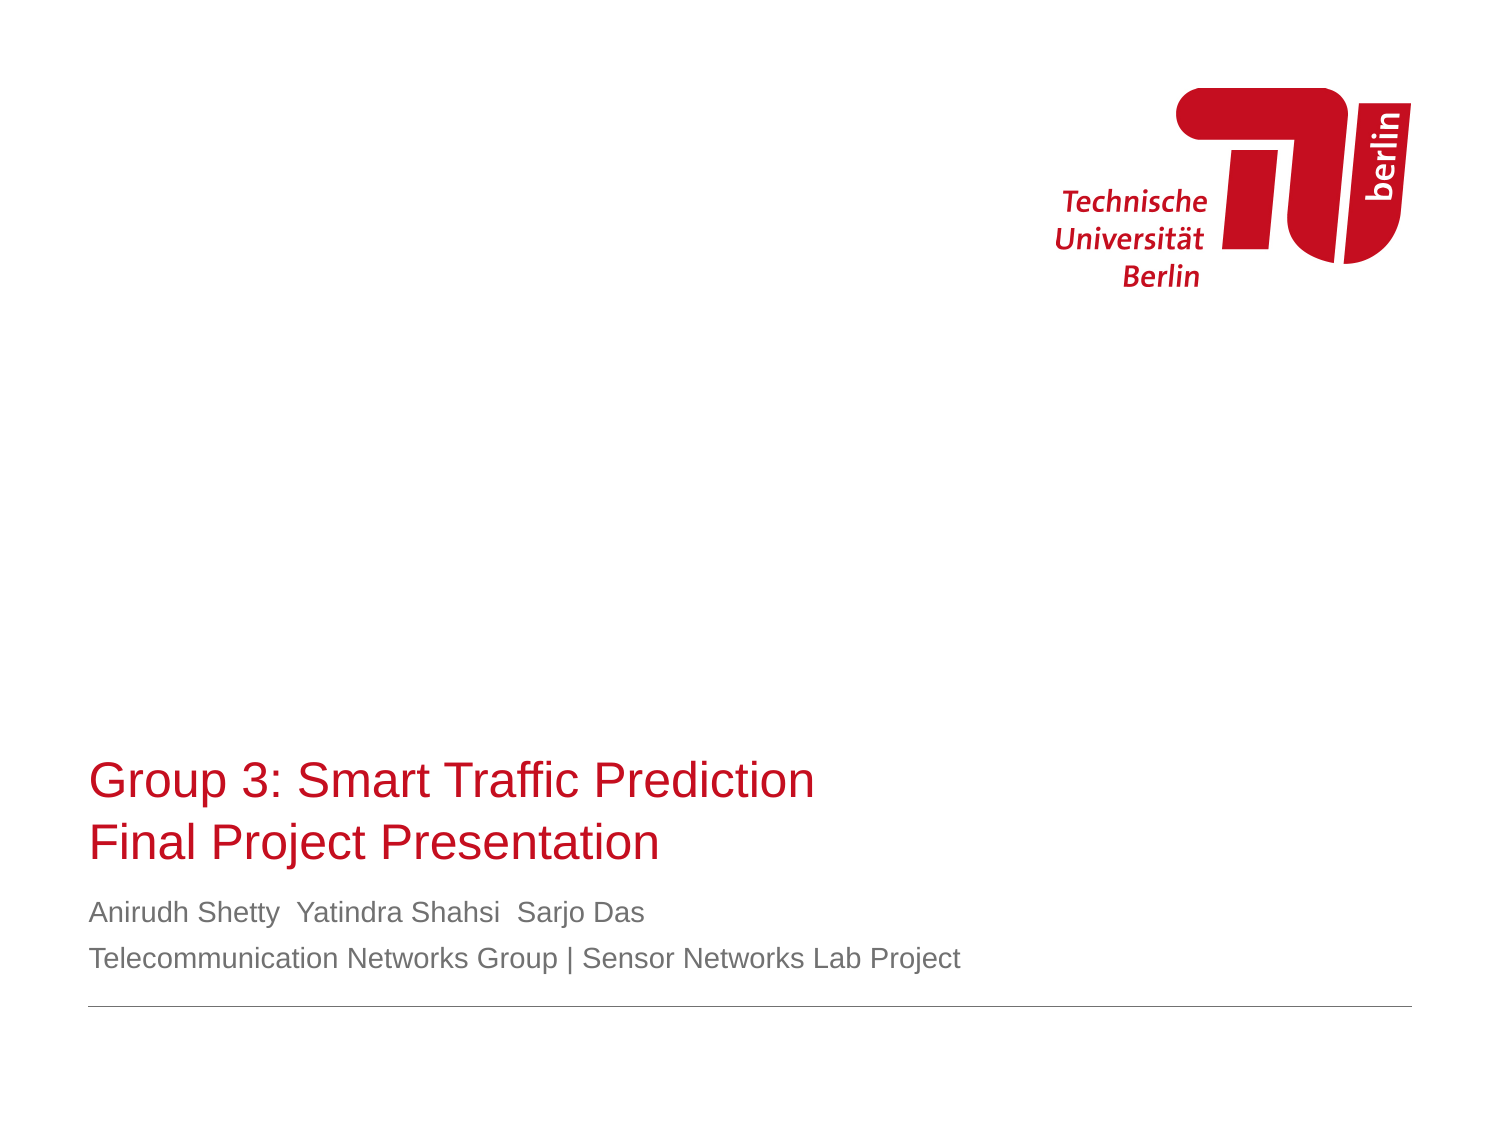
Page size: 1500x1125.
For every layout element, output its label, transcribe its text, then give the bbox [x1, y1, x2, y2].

picture [1056, 88, 1411, 287]
title Group 3: Smart Traffic Prediction Final Project Presentation [88, 743, 1411, 870]
subtitle Anirudh Shetty Yatindra Shahsi Sarjo Das Telecommunication Networks Group | Sensor Networks Lab Project [88, 882, 1411, 975]
